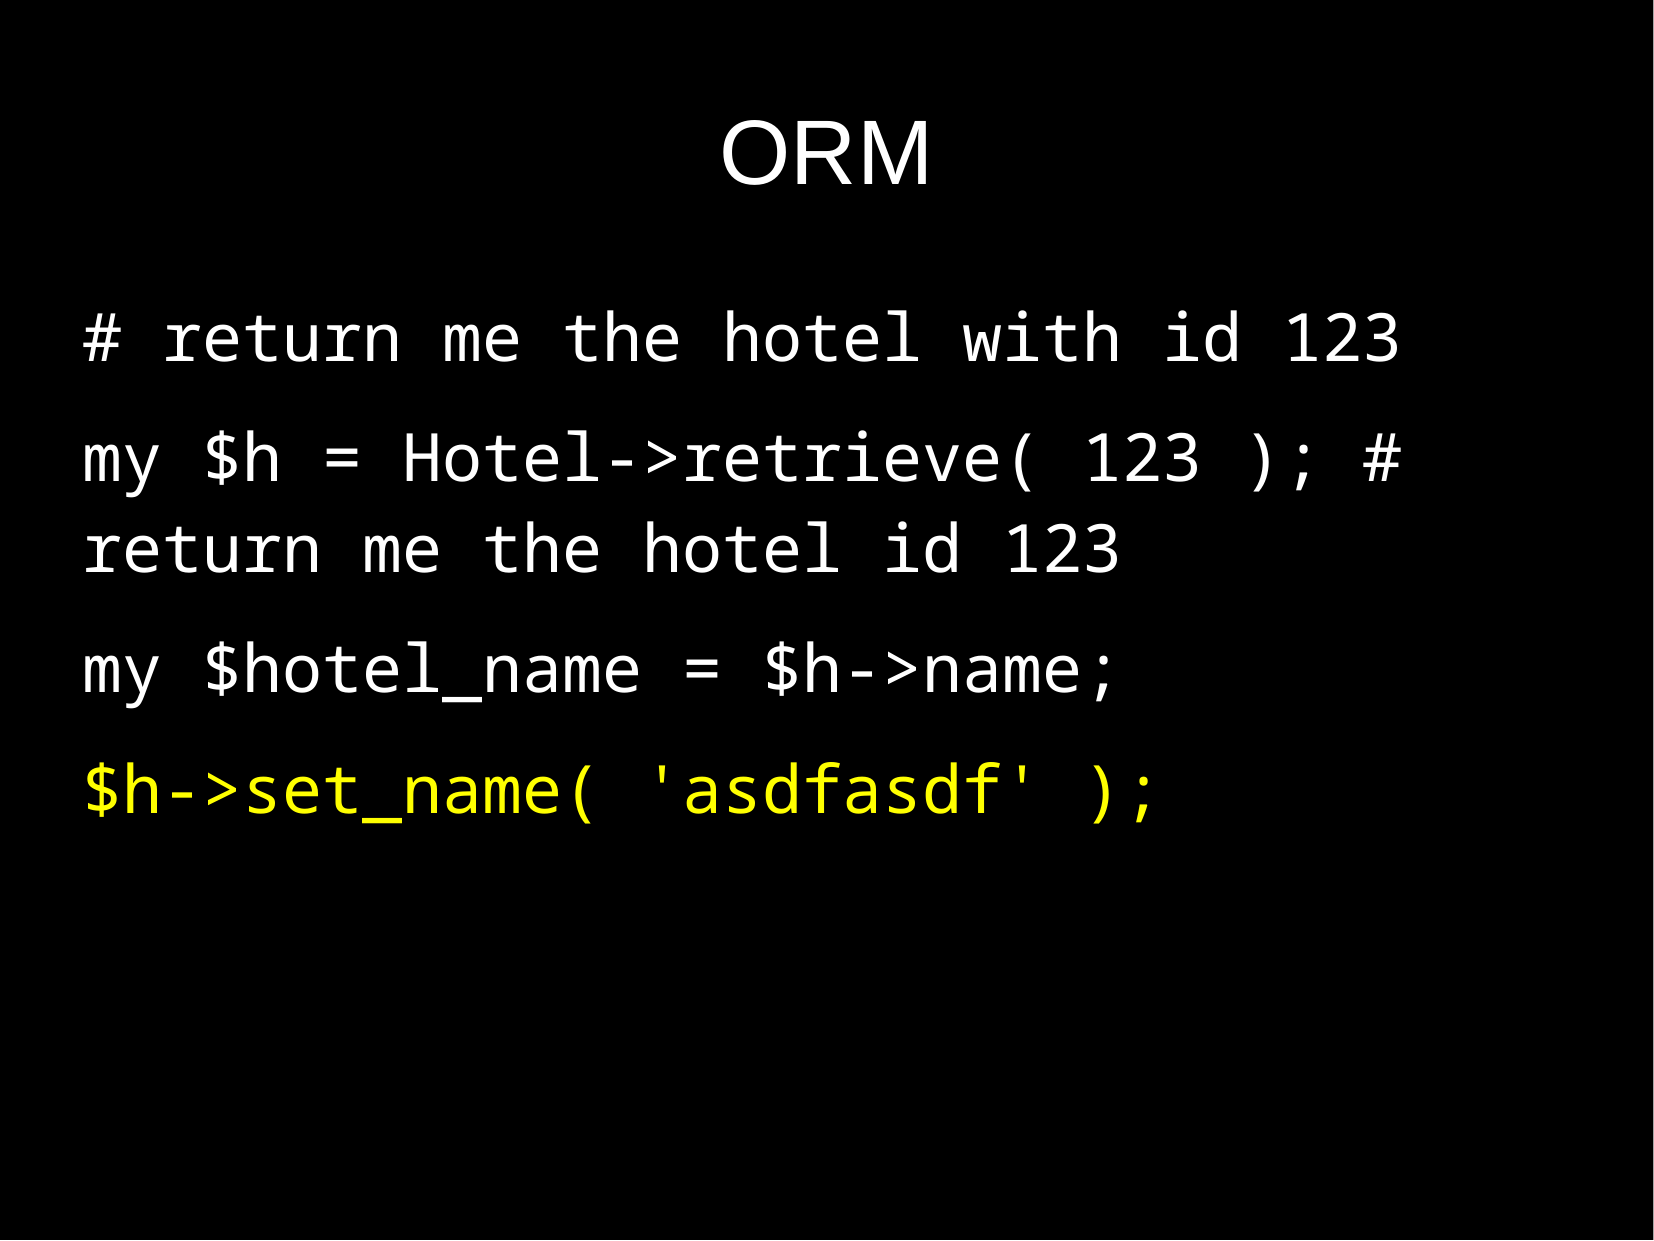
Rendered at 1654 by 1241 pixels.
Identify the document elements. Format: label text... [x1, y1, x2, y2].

title ORM [82, 49, 1571, 257]
list # return me the hotel with id 123 my $h = Hotel->retrieve( 123 ); # return me the hotel id 123 my $hotel_name = $h->name; $h->set_name( 'asdfasdf' ); [82, 290, 1538, 1010]
